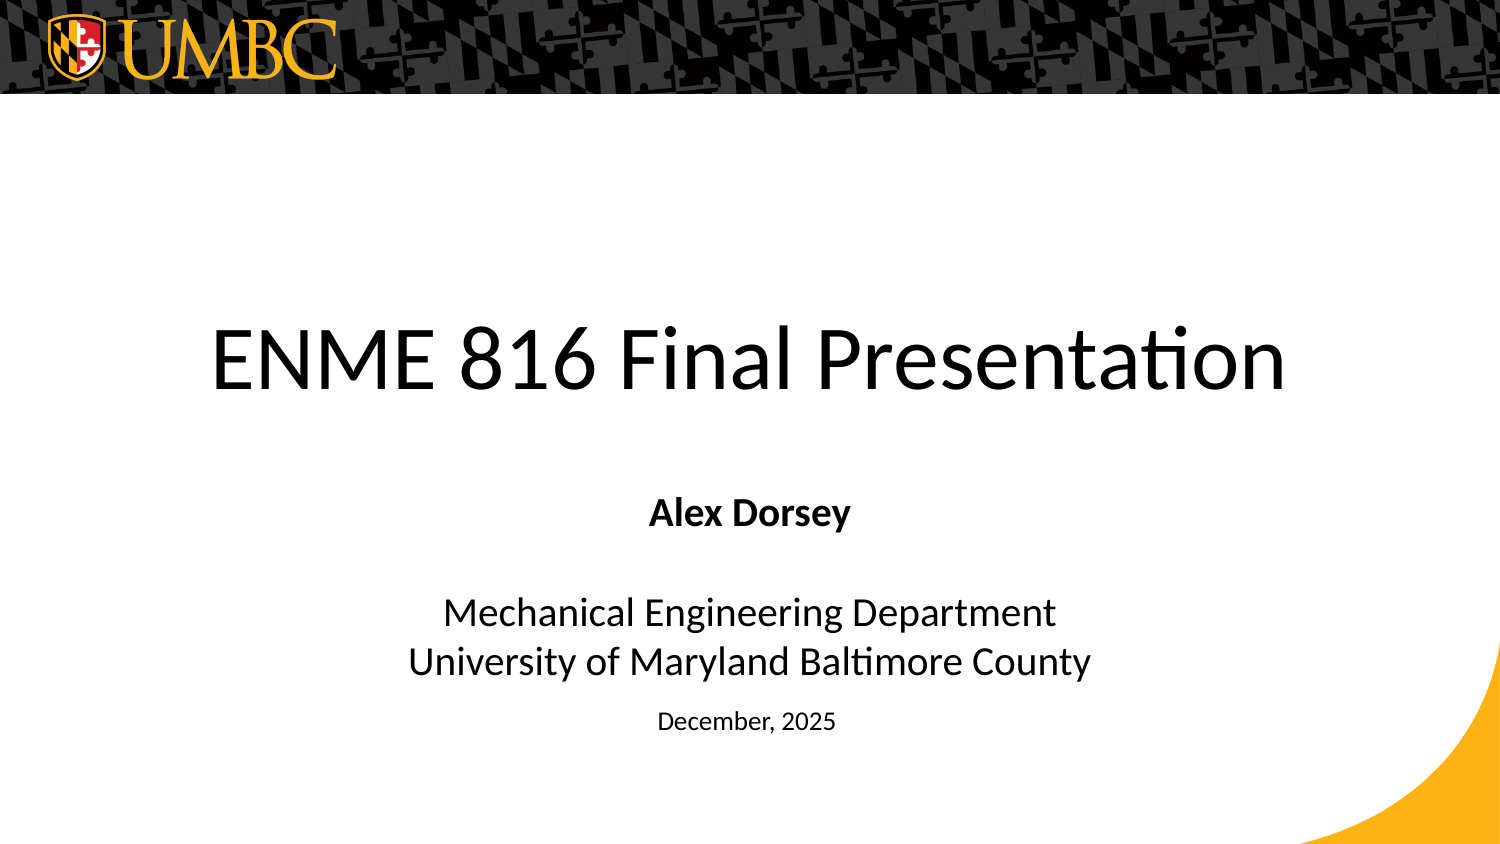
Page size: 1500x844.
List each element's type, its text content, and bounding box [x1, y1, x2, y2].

subtitle Alex Dorsey Mechanical Engineering Department University of Maryland Baltimore County [225, 478, 1275, 694]
picture [1299, 639, 1500, 844]
title ENME 816 Final Presentation [48, 262, 1452, 443]
picture [0, 0, 1500, 94]
text_box December, 2025 [273, 694, 1227, 823]
